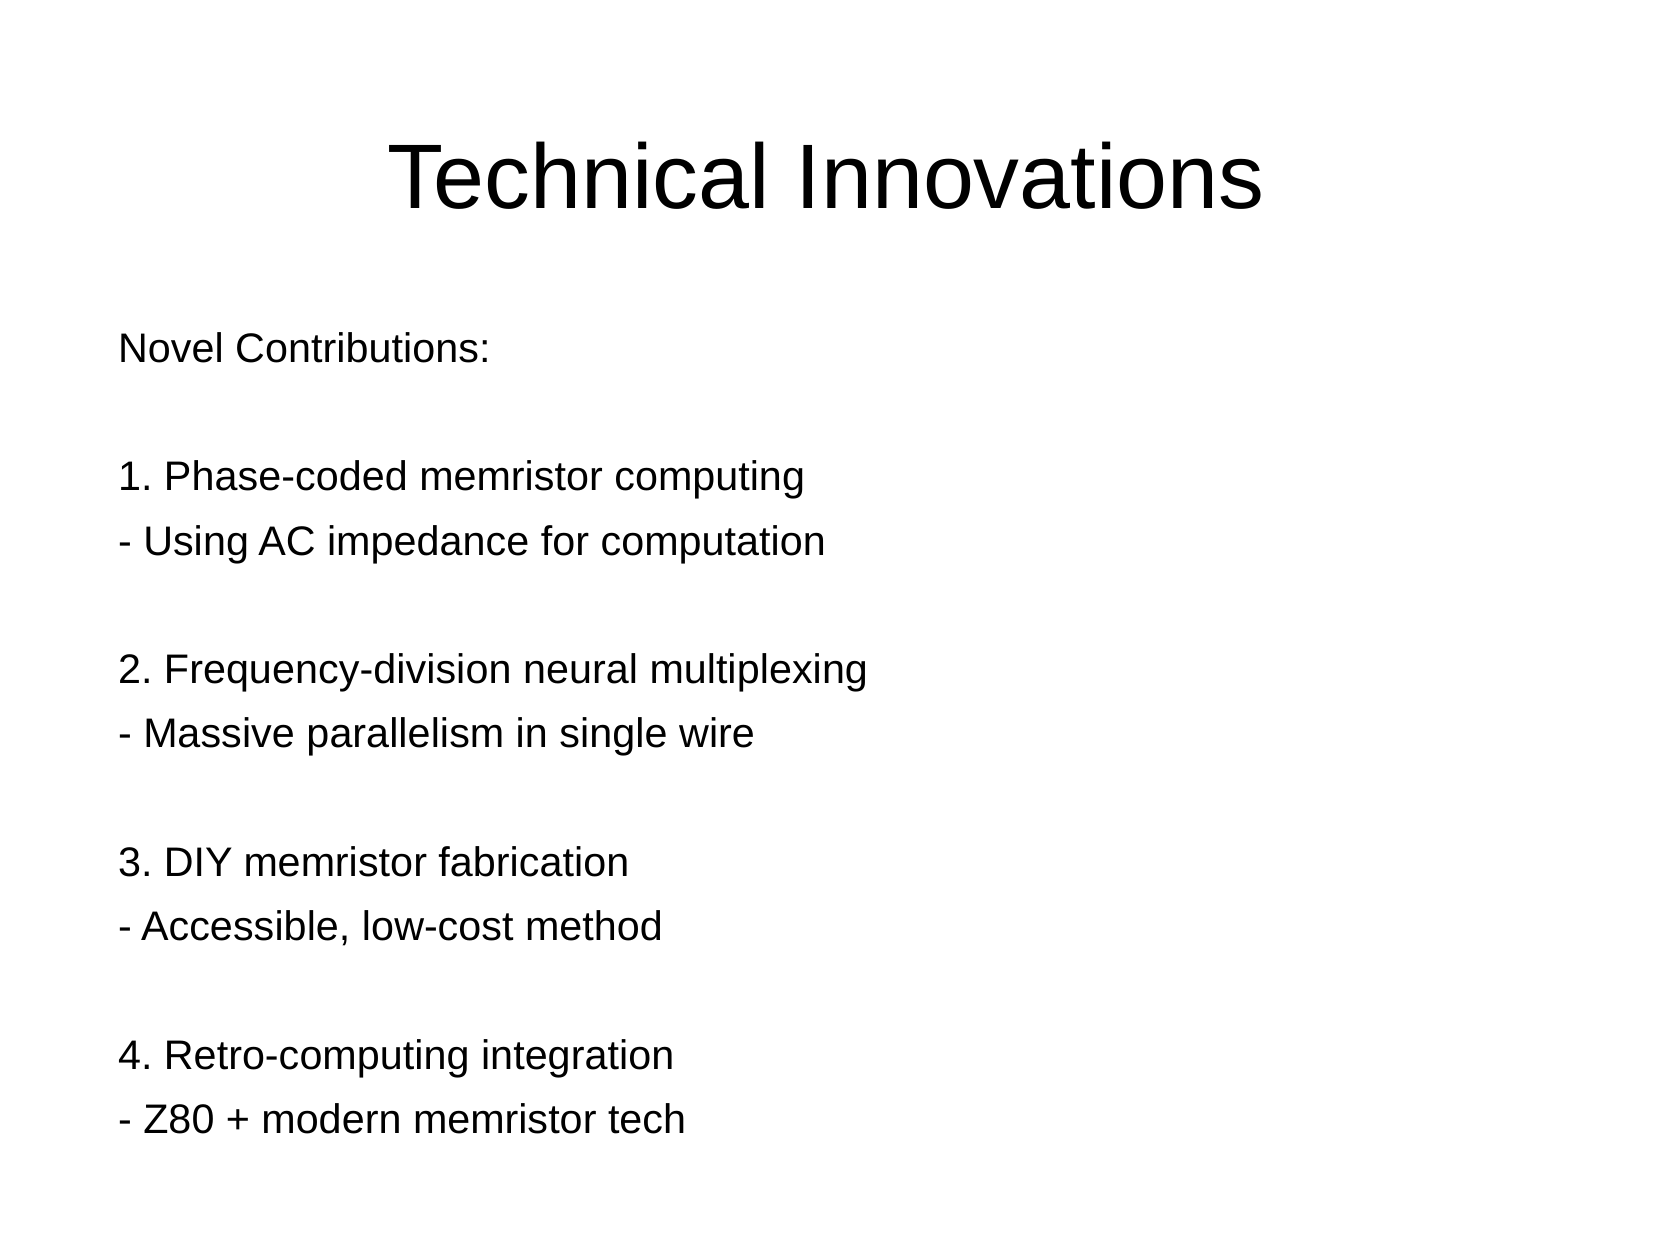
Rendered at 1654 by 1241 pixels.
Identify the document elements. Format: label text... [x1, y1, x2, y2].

title Technical Innovations [118, 88, 1536, 266]
list Novel Contributions: 1. Phase-coded memristor computing - Using AC impedance for computation 2. Frequency-division neural multiplexing - Massive parallelism in single wire 3. DIY memristor fabrication - Accessible, low-cost method 4. Retro-computing integration - Z80 + modern memristor tech [118, 324, 1536, 1152]
